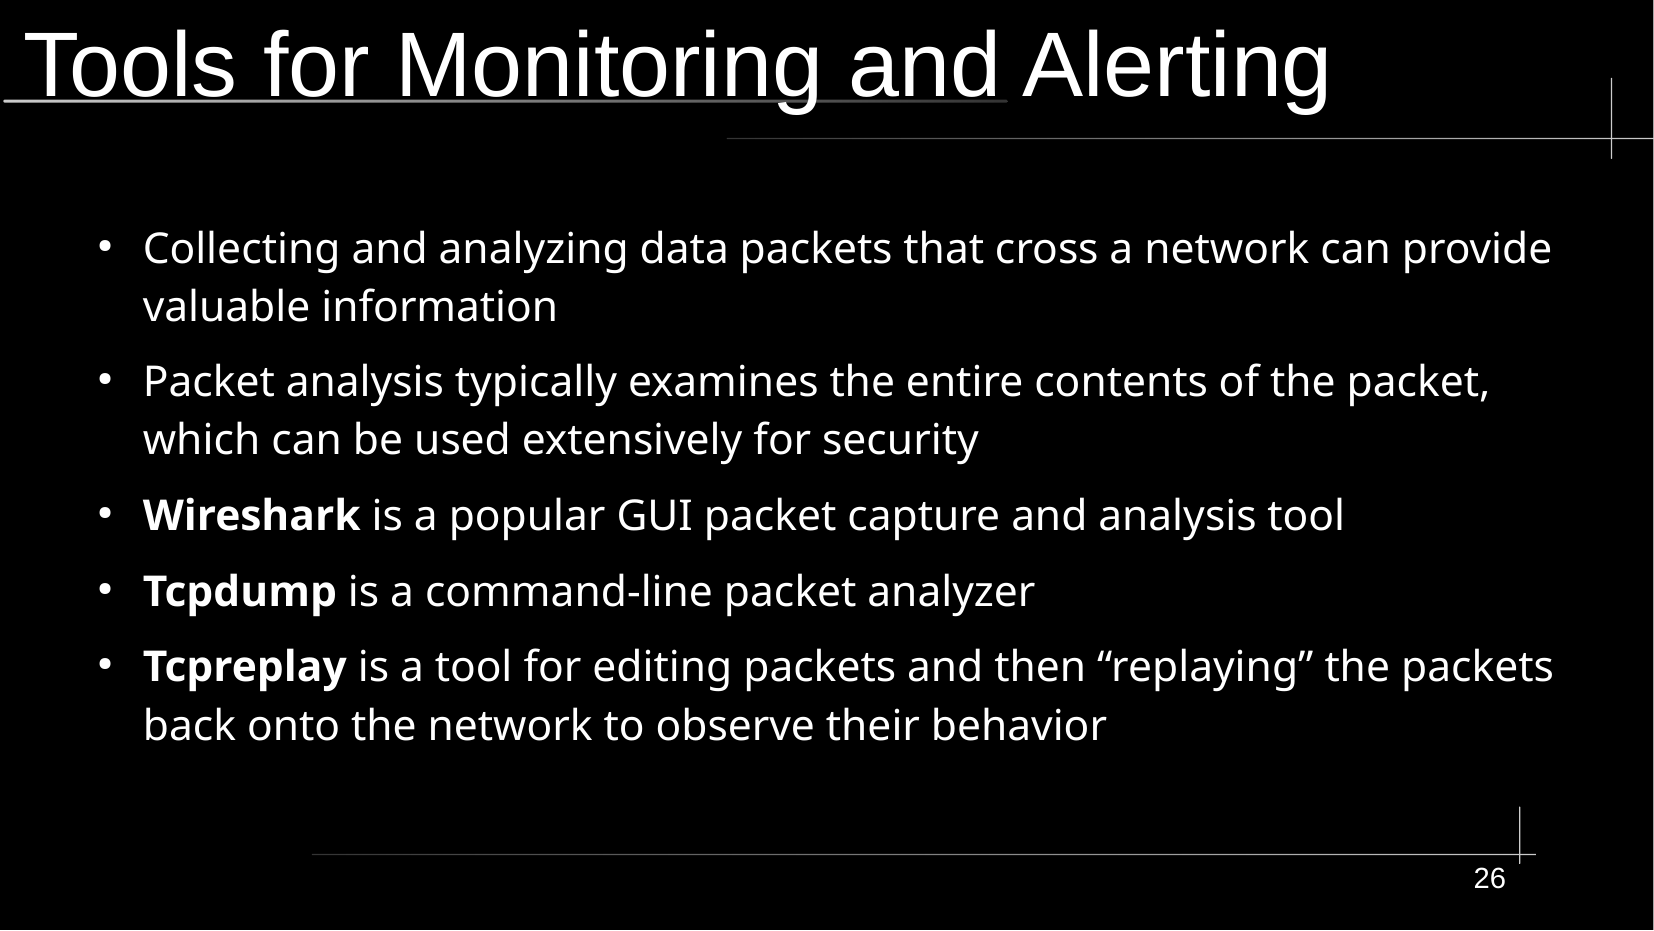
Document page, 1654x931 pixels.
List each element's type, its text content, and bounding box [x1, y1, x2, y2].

list Collecting and analyzing data packets that cross a network can provide valuable information Packet analysis typically examines the entire contents of the packet, which can be used extensively for security Wireshark is a popular GUI packet capture and analysis tool Tcpdump is a command-line packet analyzer Tcpreplay is a tool for editing packets and then “replaying” the packets back onto the network to observe their behavior [82, 217, 1571, 758]
title Tools for Monitoring and Alerting [23, 11, 1589, 119]
